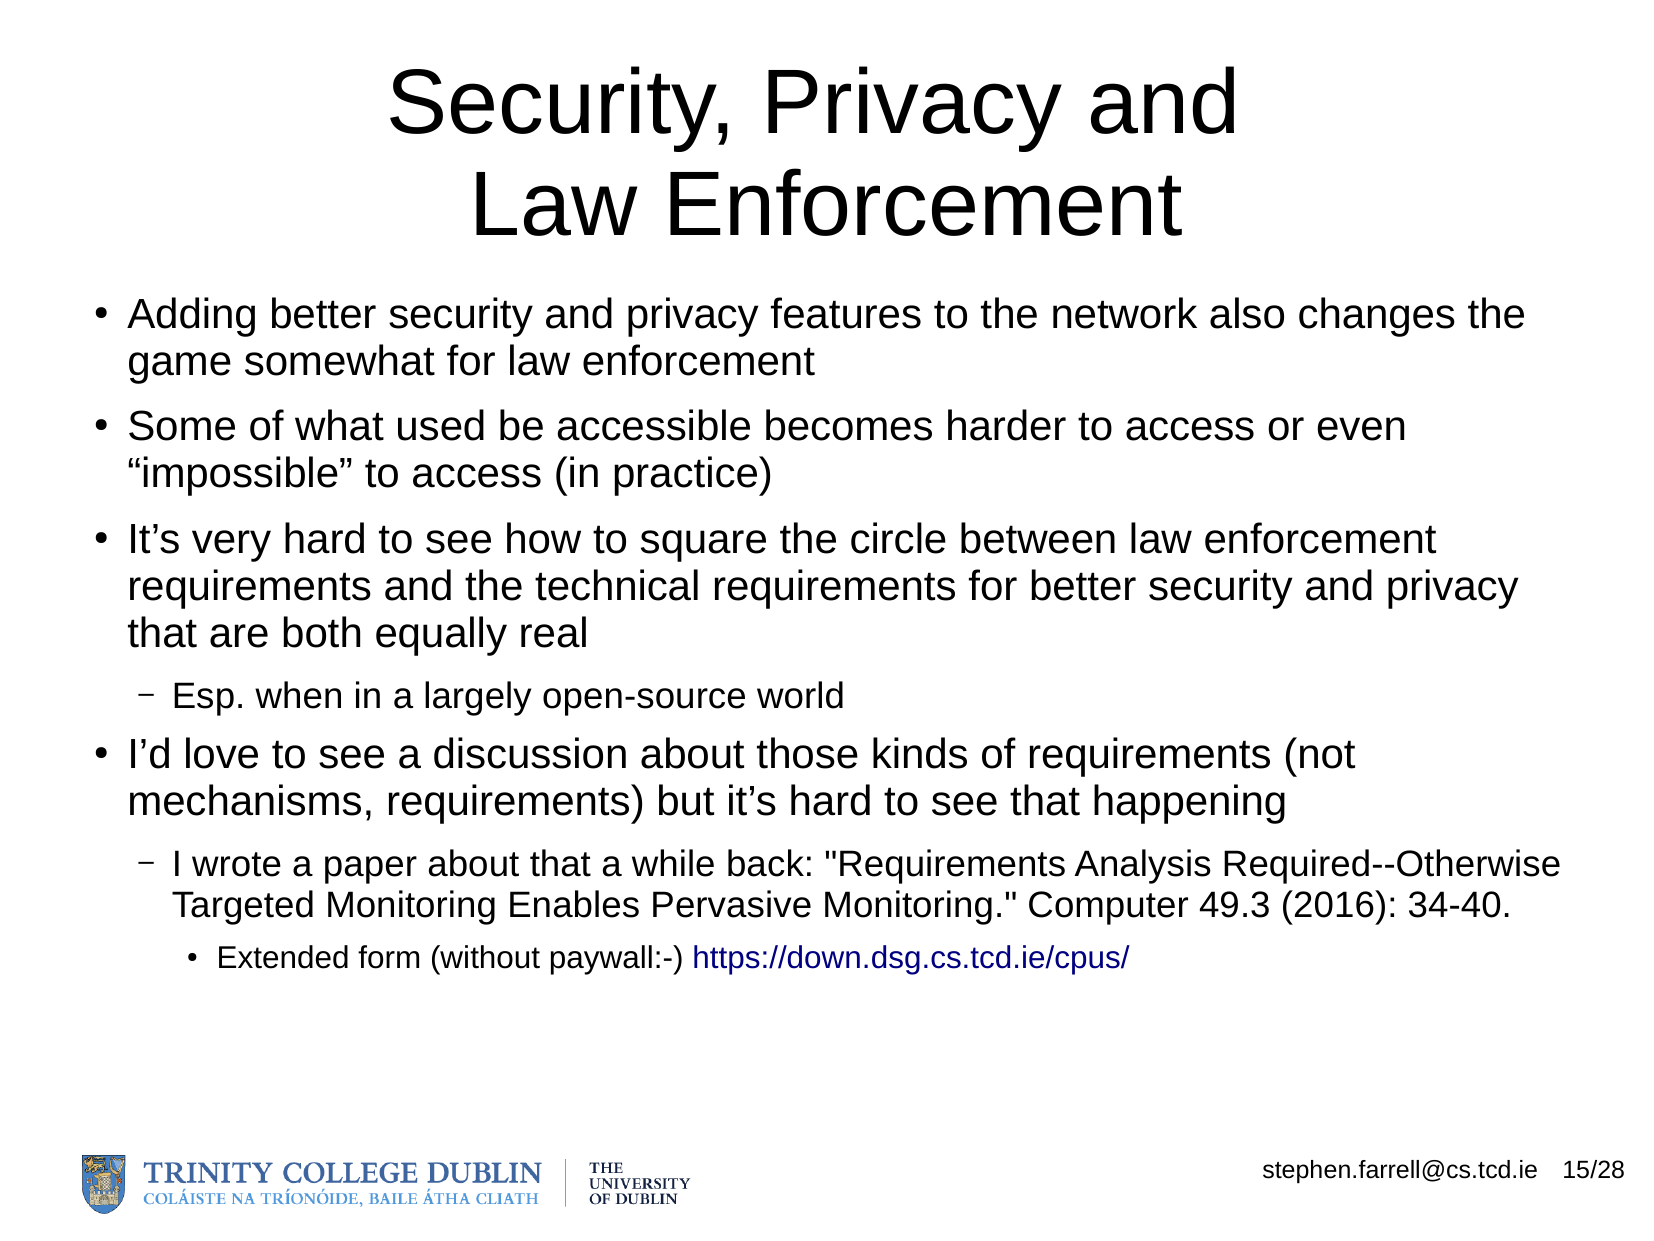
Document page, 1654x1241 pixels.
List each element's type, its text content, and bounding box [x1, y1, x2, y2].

picture [82, 1155, 694, 1214]
list Adding better security and privacy features to the network also changes the game somewhat for law enforcement Some of what used be accessible becomes harder to access or even “impossible” to access (in practice) It’s very hard to see how to square the circle between law enforcement requirements and the technical requirements for better security and privacy that are both equally real Esp. when in a largely open-source world I’d love to see a discussion about those kinds of requirements (not mechanisms, requirements) but it’s hard to see that happening I wrote a paper about that a while back: "Requirements Analysis Required--Otherwise Targeted Monitoring Enables Pervasive Monitoring." Computer 49.3 (2016): 34-40. Extended form (without paywall:-) https://down.dsg.cs.tcd.ie/cpus/ [82, 290, 1571, 1010]
title Security, Privacy and Law Enforcement [82, 49, 1571, 257]
